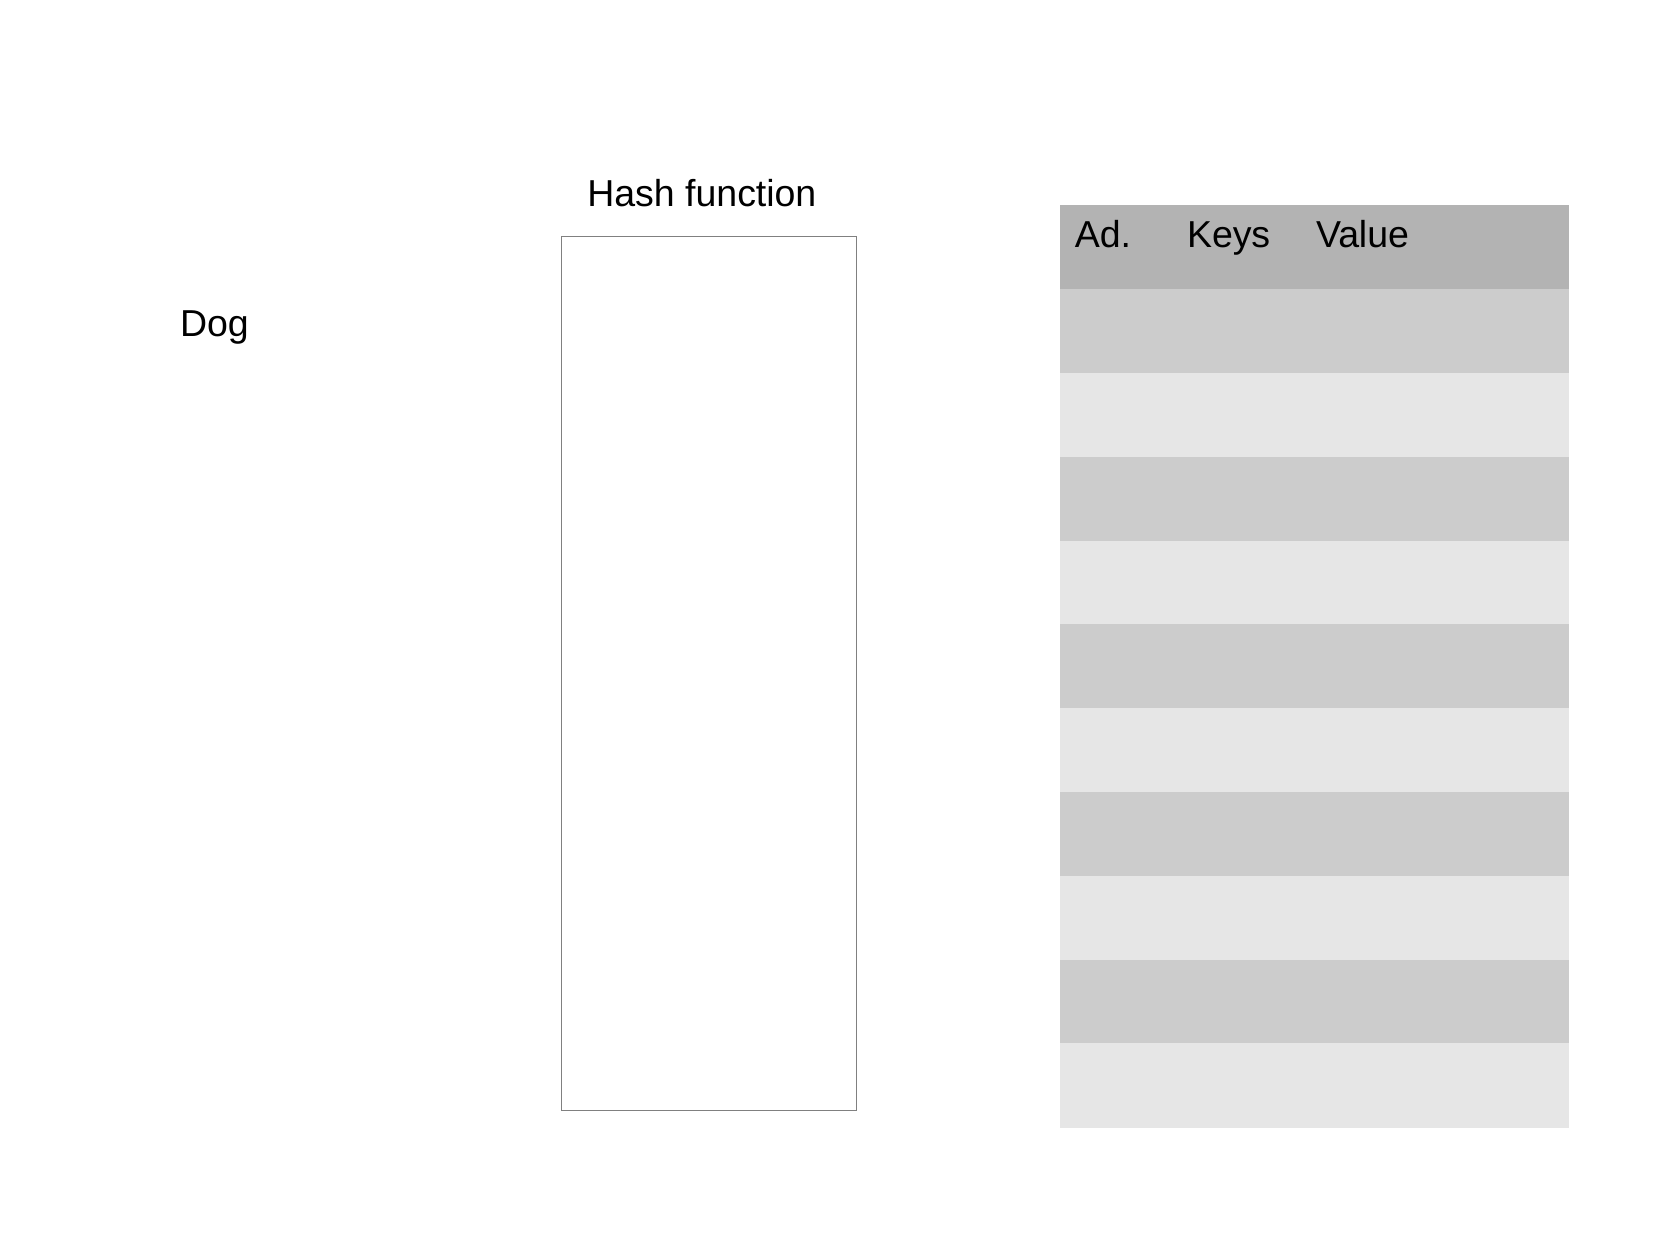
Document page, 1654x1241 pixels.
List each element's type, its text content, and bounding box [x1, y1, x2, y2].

table_cell [1301, 457, 1569, 541]
table_cell [1060, 960, 1172, 1043]
table_header Ad. [1060, 205, 1172, 289]
table_cell [1060, 541, 1172, 624]
table_cell [1060, 792, 1172, 876]
table_cell [1172, 708, 1301, 792]
table_cell [1060, 373, 1172, 457]
table_cell [1172, 457, 1301, 541]
table_cell [1301, 541, 1569, 624]
table_cell [1060, 457, 1172, 541]
table_cell [1301, 792, 1569, 876]
table_cell [1301, 876, 1569, 960]
table_cell [1301, 1043, 1569, 1128]
table_cell [1172, 876, 1301, 960]
text_box [561, 236, 857, 1111]
table_cell [1172, 960, 1301, 1043]
table_cell [1172, 1043, 1301, 1128]
table_cell [1301, 960, 1569, 1043]
table_cell [1060, 624, 1172, 708]
table_cell [1172, 541, 1301, 624]
text_box Hash function [572, 165, 845, 223]
table_cell [1172, 289, 1301, 373]
table_cell [1172, 624, 1301, 708]
table_cell [1060, 876, 1172, 960]
table_header Value [1301, 205, 1569, 289]
table_cell [1060, 289, 1172, 373]
text_box Dog [165, 295, 296, 395]
table_cell [1301, 708, 1569, 792]
table_cell [1301, 624, 1569, 708]
table_cell [1301, 289, 1569, 373]
table_cell [1060, 708, 1172, 792]
table_cell [1172, 373, 1301, 457]
table_cell [1060, 1043, 1172, 1128]
table_header Keys [1172, 205, 1301, 289]
table_cell [1172, 792, 1301, 876]
table_cell [1301, 373, 1569, 457]
